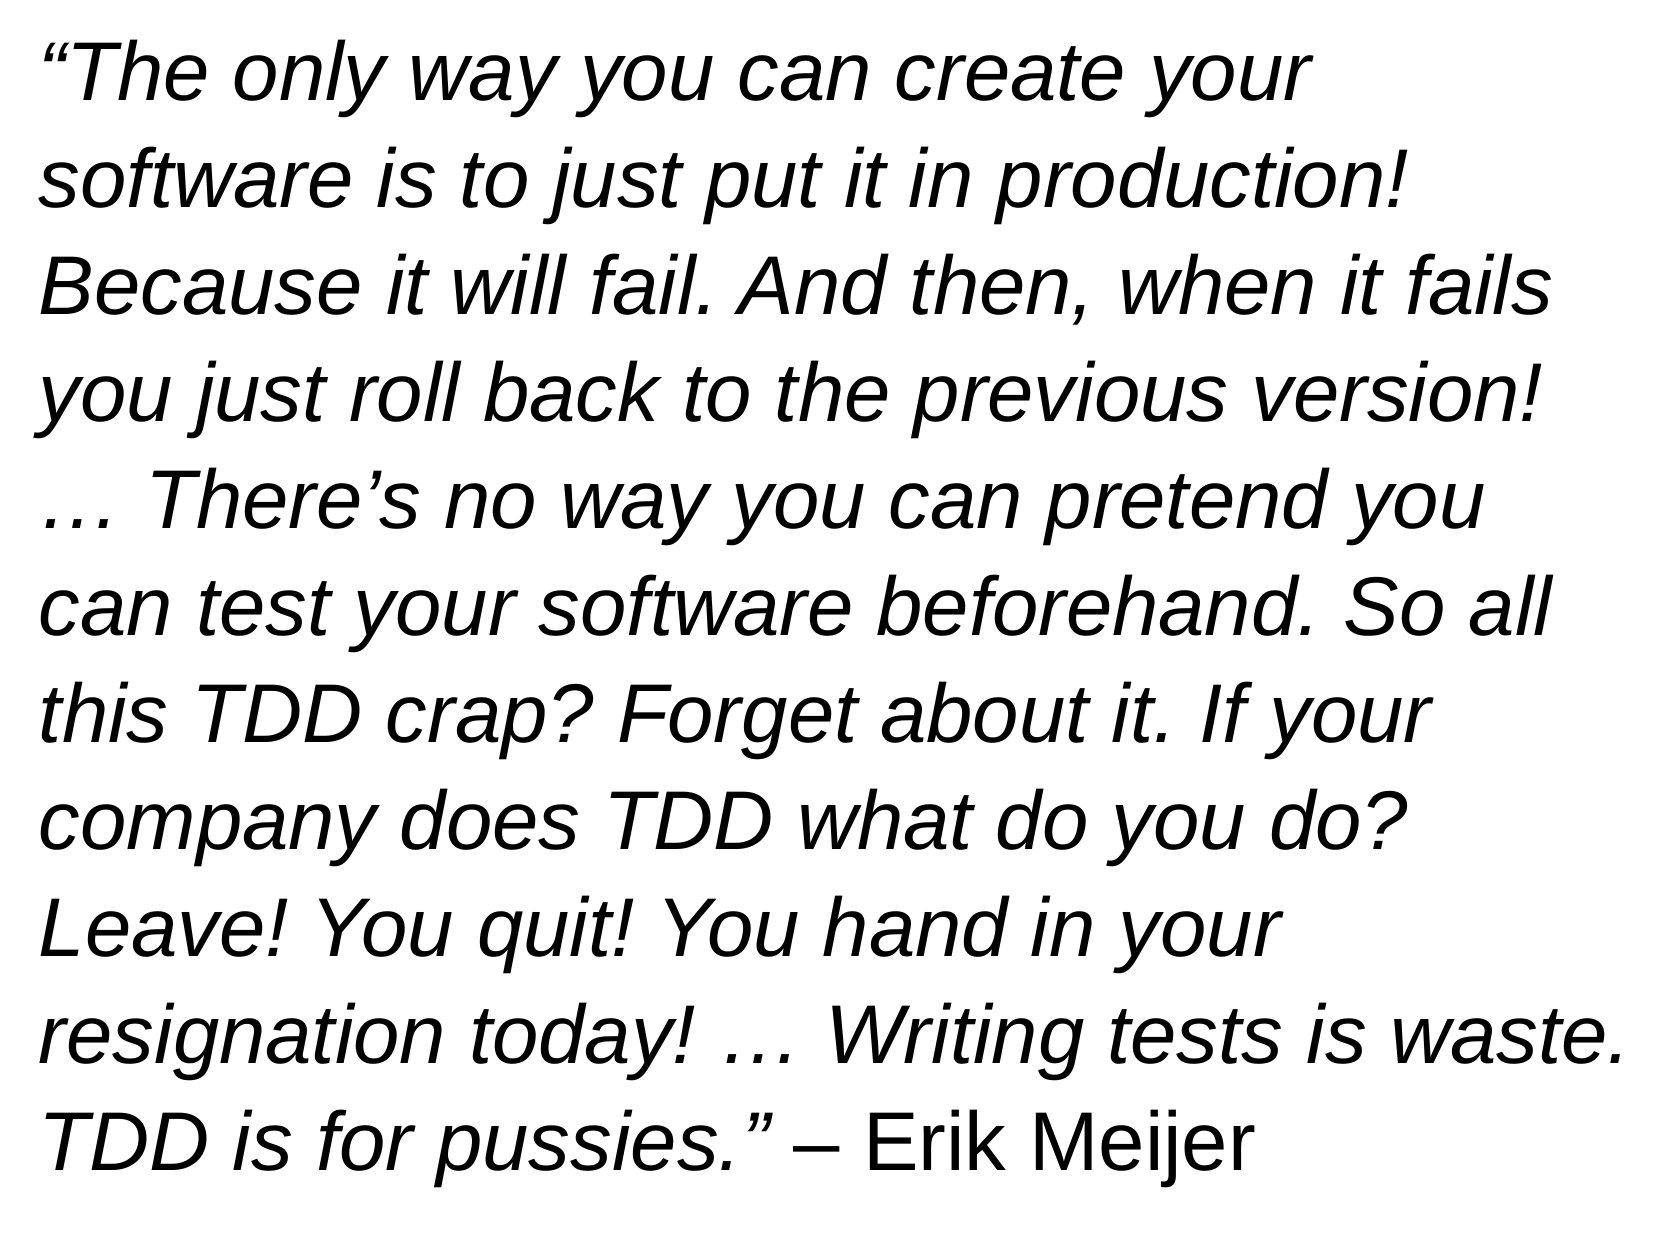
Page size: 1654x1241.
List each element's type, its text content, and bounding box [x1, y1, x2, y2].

text_box “The only way you can create your software is to just put it in production! Because it will fail. And then, when it fails you just roll back to the previous version! … There’s no way you can pretend you can test your software beforehand. So all this TDD crap? Forget about it. If your company does TDD what do you do? Leave! You quit! You hand in your resignation today! … Writing tests is waste. TDD is for pussies.” – Erik Meijer [24, 4, 1651, 1241]
